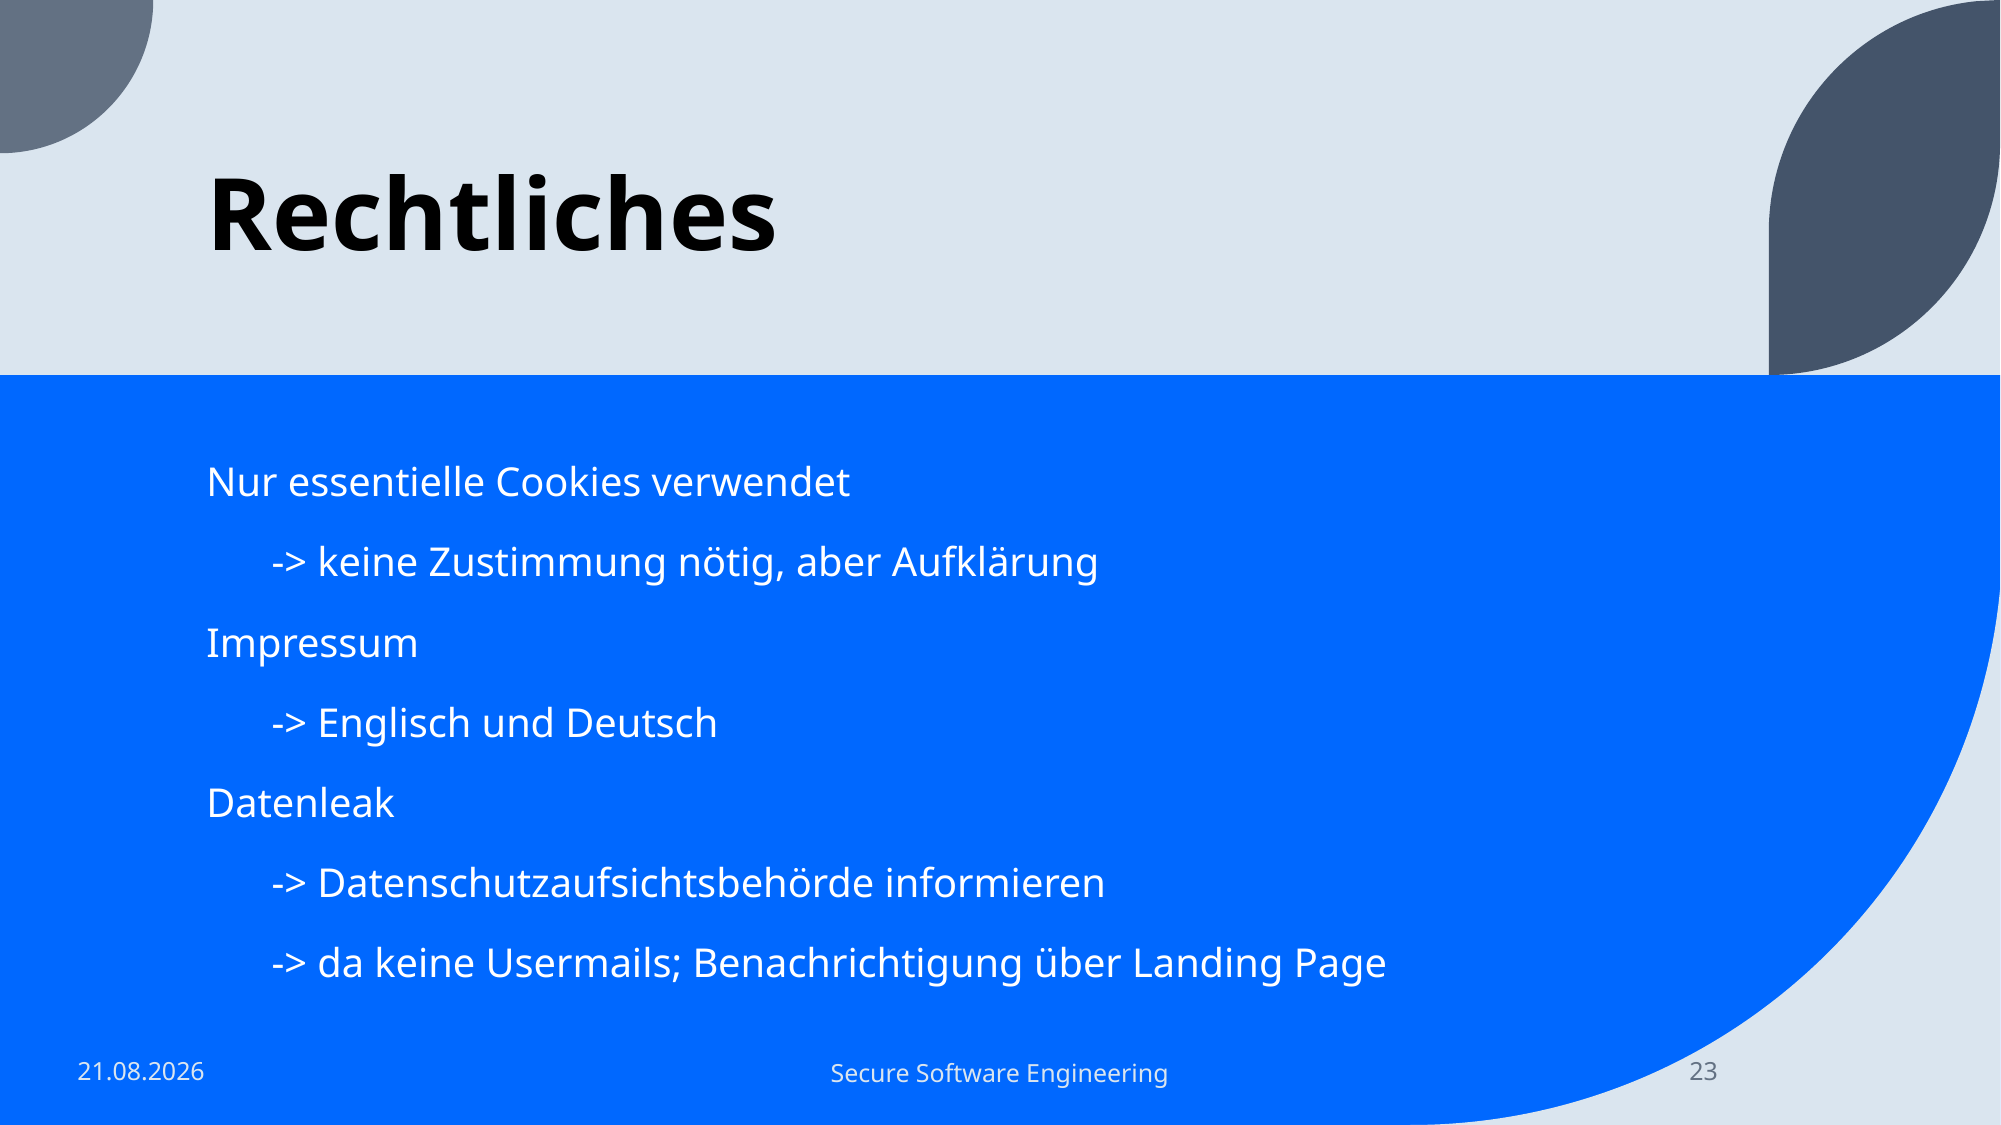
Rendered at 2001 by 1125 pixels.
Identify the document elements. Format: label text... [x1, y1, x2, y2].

text_box 23 [1674, 1042, 1938, 1103]
text_box Secure Software Engineering [662, 1042, 1338, 1103]
list Nur essentielle Cookies verwendet -> keine Zustimmung nötig, aber Aufklärung Impressum -> Englisch und Deutsch Datenleak -> Datenschutzaufsichtsbehörde informieren -> da keine Usermails; Benachrichtigung über Landing Page [191, 383, 1796, 1043]
text_box 27.07.2022 [62, 1042, 513, 1103]
title Rechtliches [191, 62, 1796, 280]
